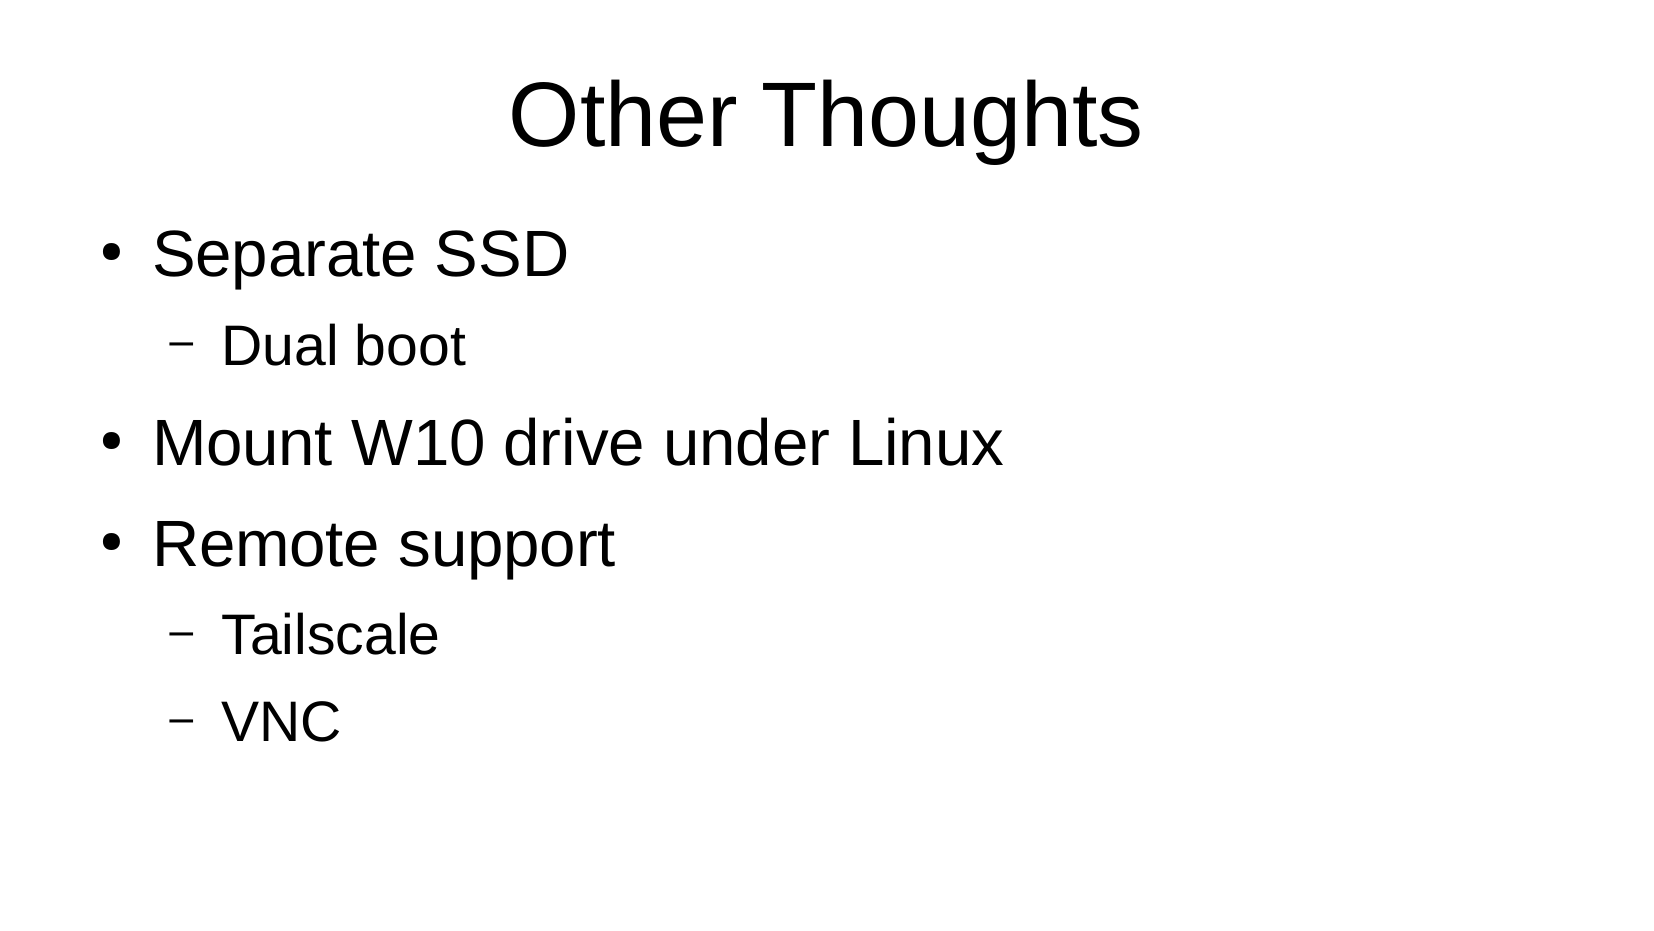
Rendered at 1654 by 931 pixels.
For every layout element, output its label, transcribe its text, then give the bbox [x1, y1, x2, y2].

title Other Thoughts [82, 37, 1571, 193]
list Separate SSD Dual boot Mount W10 drive under Linux Remote support Tailscale VNC [82, 217, 1571, 758]
